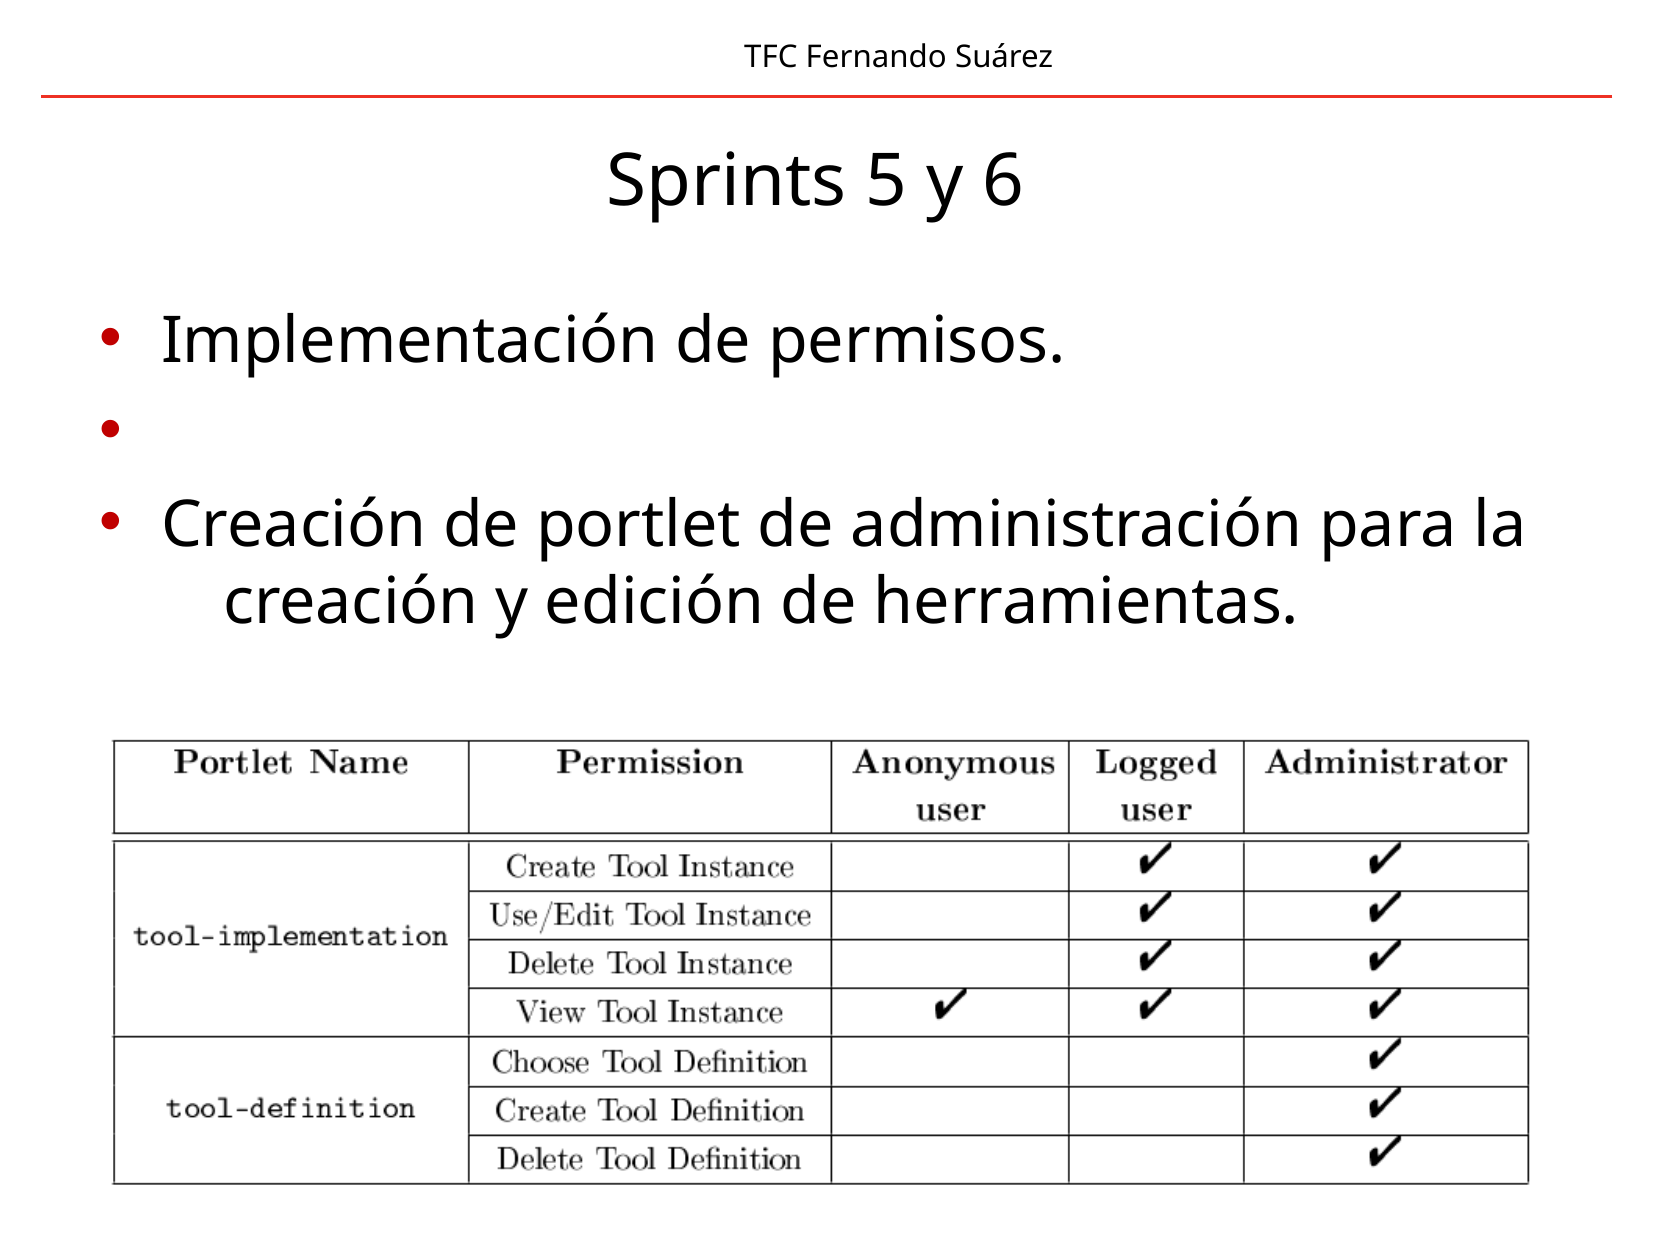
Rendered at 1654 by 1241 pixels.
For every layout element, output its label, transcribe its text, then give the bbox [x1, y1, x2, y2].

list Implementación de permisos. Creación de portlet de administración para la creación y edición de herramientas. [82, 289, 1571, 1063]
title Sprints 5 y 6 [71, 73, 1560, 280]
picture [98, 1063, 1546, 1199]
